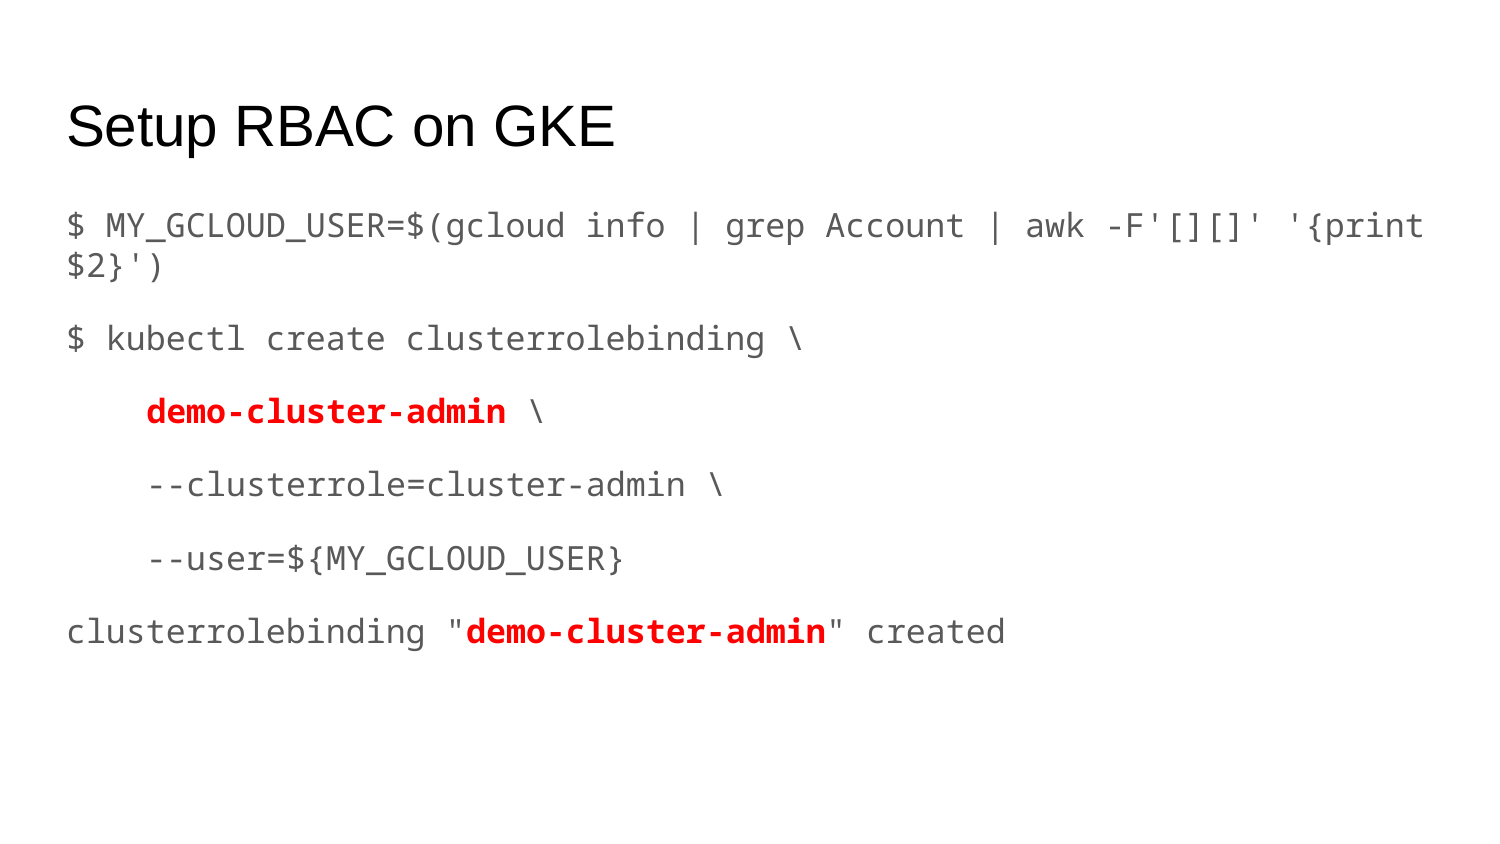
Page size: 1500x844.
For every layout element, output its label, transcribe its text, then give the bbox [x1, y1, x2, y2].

title Setup RBAC on GKE [51, 72, 1449, 167]
list $ MY_GCLOUD_USER=$(gcloud info | grep Account | awk -F'[][]' '{print $2}') $ kubectl create clusterrolebinding \ demo-cluster-admin \ --clusterrole=cluster-admin \ --user=${MY_GCLOUD_USER} clusterrolebinding "demo-cluster-admin" created [51, 189, 1449, 750]
